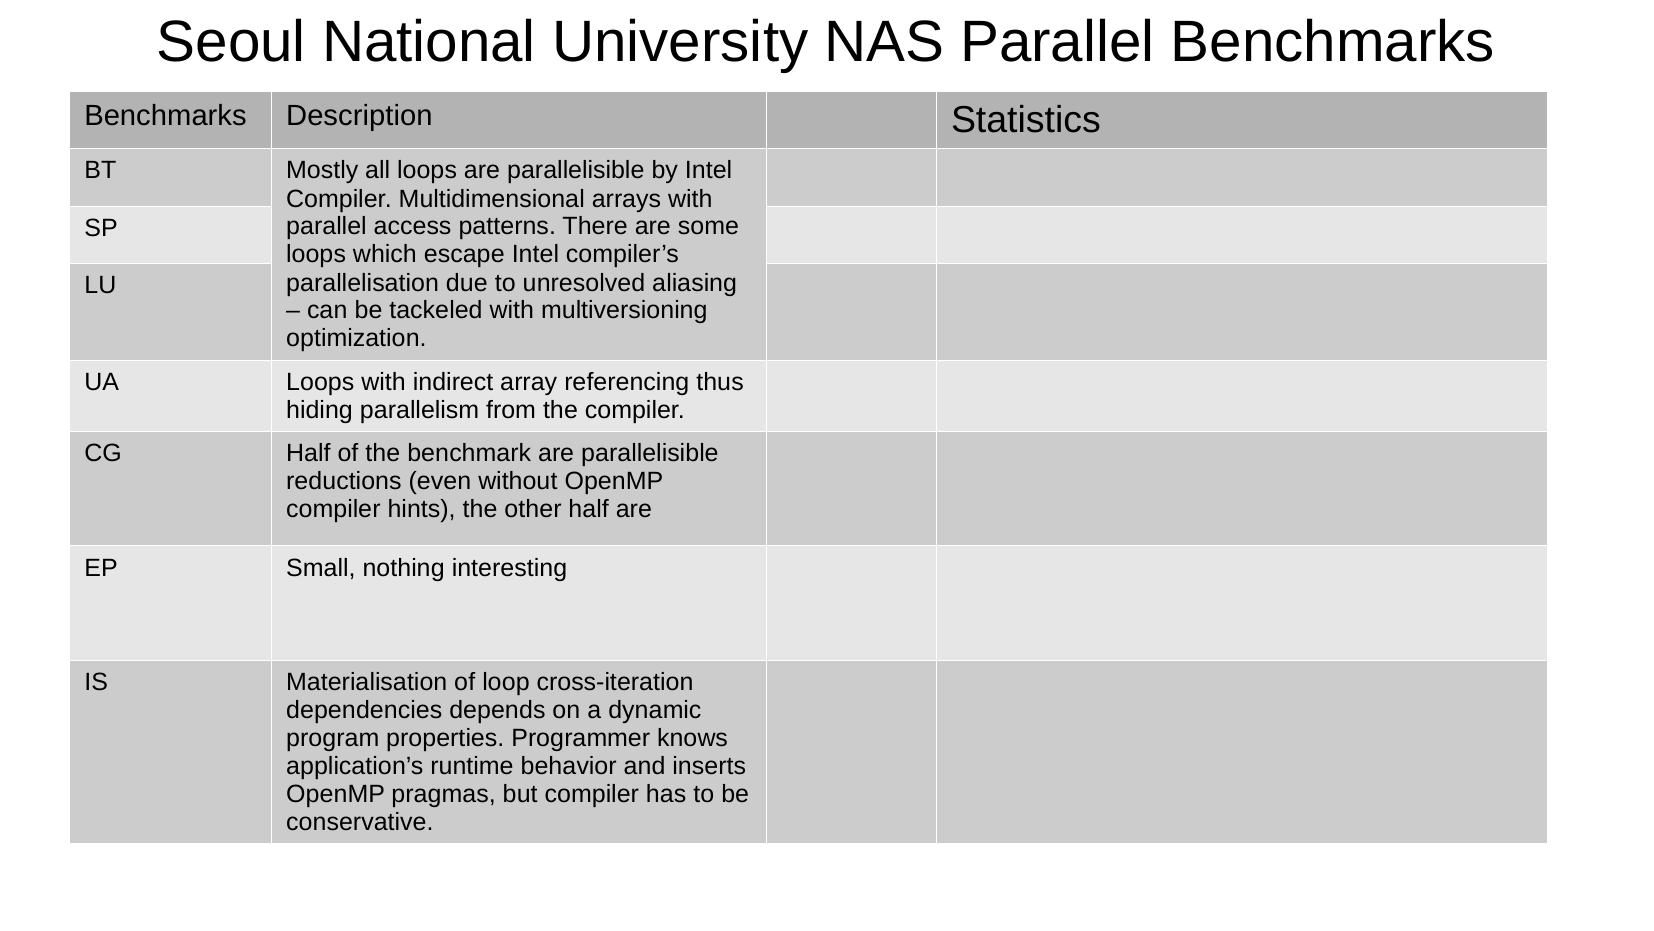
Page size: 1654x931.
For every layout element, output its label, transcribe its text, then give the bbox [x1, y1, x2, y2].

table_cell SP [70, 207, 271, 263]
table_cell CG [70, 432, 271, 545]
table_cell Half of the benchmark are parallelisible reductions (even without OpenMP compiler hints), the other half are [272, 432, 766, 545]
table_header [767, 92, 936, 148]
table_cell [937, 149, 1547, 206]
table_cell [937, 546, 1547, 660]
table_cell EP [70, 546, 271, 660]
table_cell [937, 661, 1547, 843]
table_header Benchmarks [70, 92, 271, 148]
table_cell [767, 432, 936, 545]
table_cell [767, 546, 936, 660]
table_cell [937, 207, 1547, 263]
table_cell LU [70, 264, 271, 360]
table_cell Loops with indirect array referencing thus hiding parallelism from the compiler. [272, 361, 766, 431]
table_cell [937, 432, 1547, 545]
table_cell Materialisation of loop cross-iteration dependencies depends on a dynamic program properties. Programmer knows application’s runtime behavior and inserts OpenMP pragmas, but compiler has to be conservative. [272, 661, 766, 843]
table_header Description [272, 92, 766, 148]
table_header Statistics [937, 92, 1547, 148]
table_cell [767, 264, 936, 360]
table_cell [767, 207, 936, 263]
table_cell UA [70, 361, 271, 431]
table_cell Mostly all loops are parallelisible by Intel Compiler. Multidimensional arrays with parallel access patterns. There are some loops which escape Intel compiler’s parallelisation due to unresolved aliasing – can be tackeled with multiversioning optimization. [272, 149, 766, 360]
table_cell [767, 661, 936, 843]
table_cell BT [70, 149, 271, 206]
table_cell IS [70, 661, 271, 843]
table_cell [937, 361, 1547, 431]
table_cell [767, 149, 936, 206]
table_cell [937, 264, 1547, 360]
table_cell Small, nothing interesting [272, 546, 766, 660]
table_cell [767, 361, 936, 431]
title Seoul National University NAS Parallel Benchmarks [0, 0, 1654, 83]
